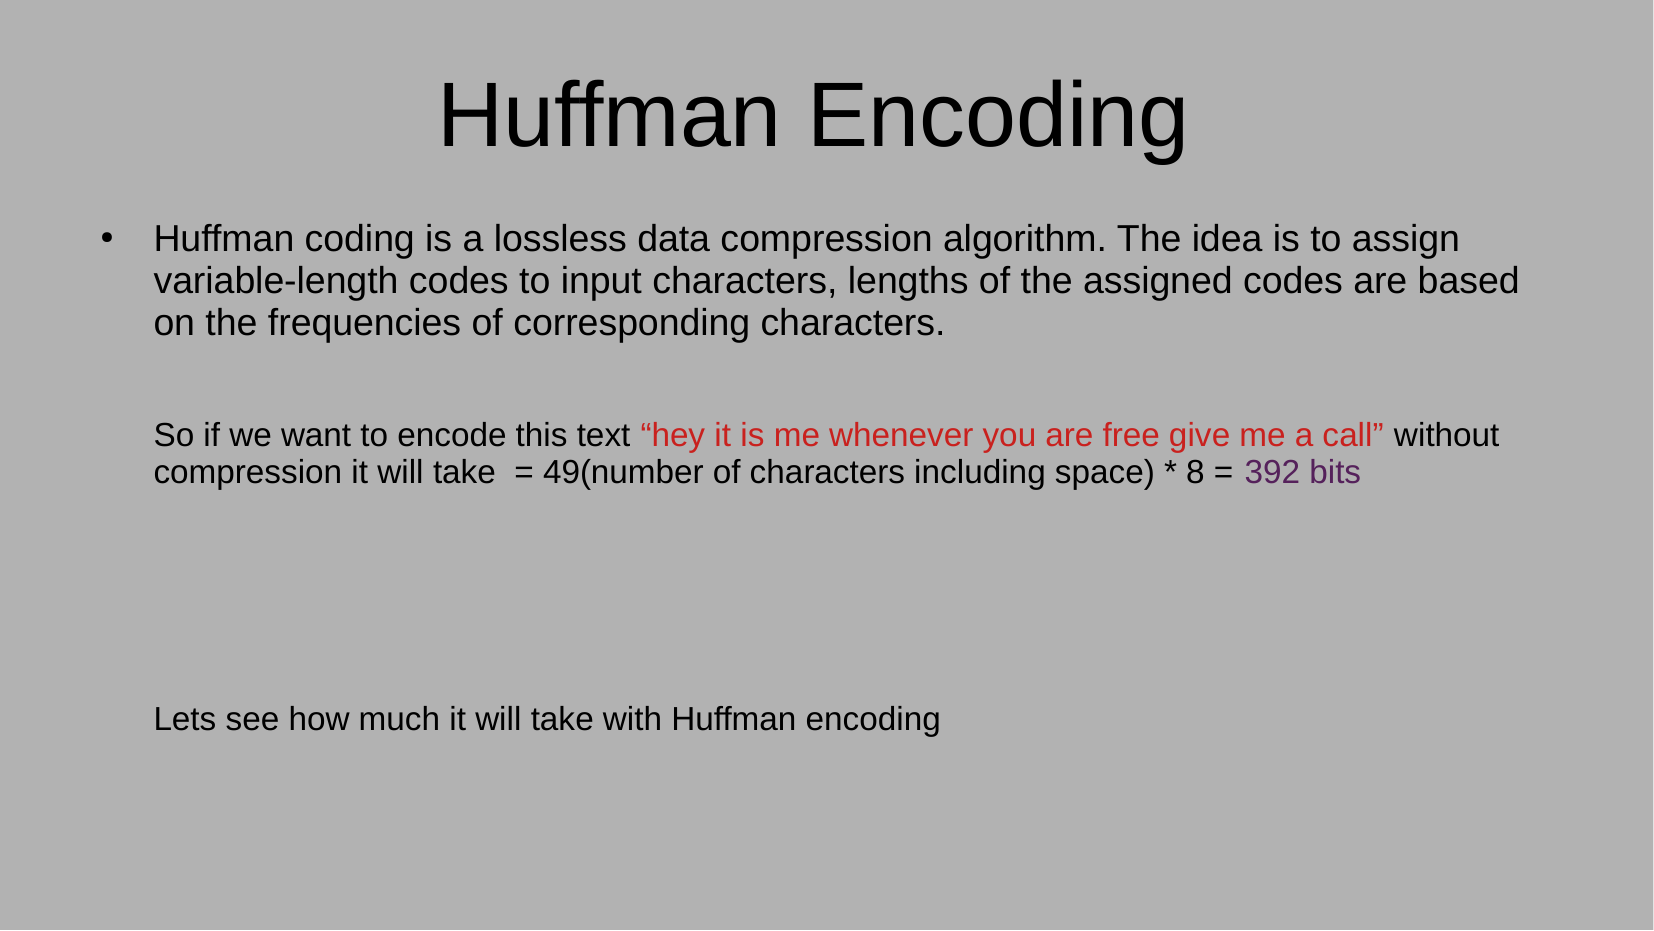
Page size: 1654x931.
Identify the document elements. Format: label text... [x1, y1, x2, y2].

list Huffman coding is a lossless data compression algorithm. The idea is to assign variable-length codes to input characters, lengths of the assigned codes are based on the frequencies of corresponding characters. So if we want to encode this text “hey it is me whenever you are free give me a call” without compression it will take = 49(number of characters including space) * 8 = 392 bits Lets see how much it will take with Huffman encoding [82, 217, 1571, 758]
title Huffman Encoding [82, 37, 1571, 193]
